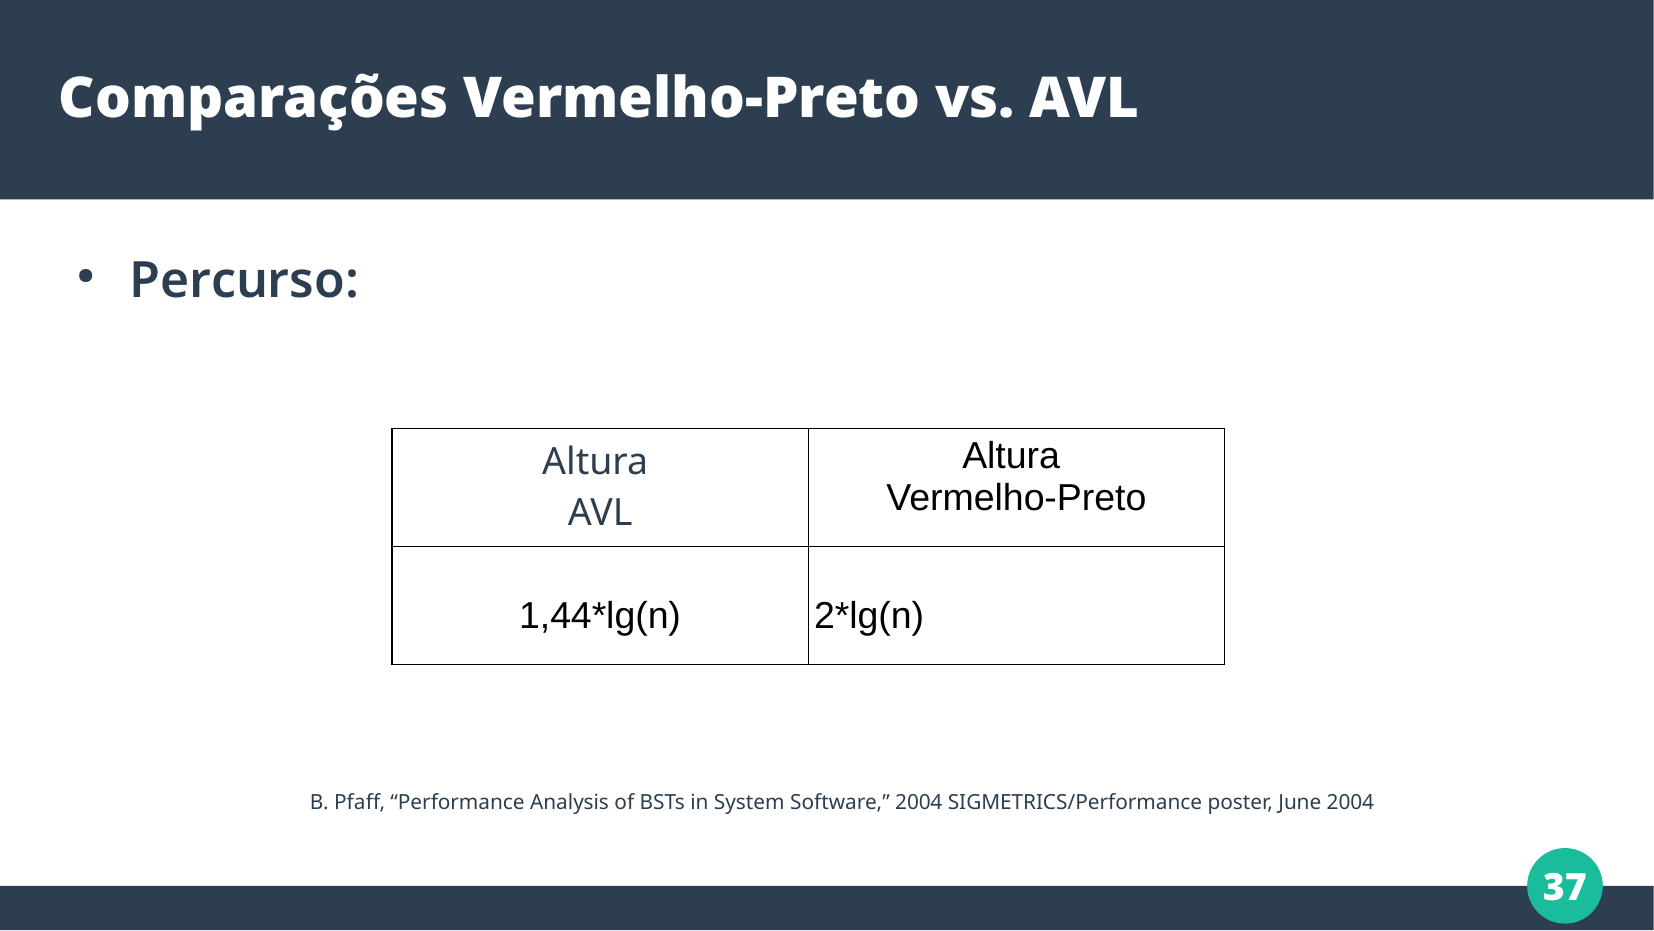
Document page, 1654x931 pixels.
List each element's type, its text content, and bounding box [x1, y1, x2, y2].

text_box B. Pfaff, “Performance Analysis of BSTs in System Software,” 2004 SIGMETRICS/Performance poster, June 2004 [295, 780, 1268, 822]
title Comparações Vermelho-Preto vs. AVL [59, 37, 1595, 156]
list Percurso: [59, 243, 1595, 864]
table_header Altura Vermelho-Preto [809, 429, 1224, 546]
table_cell 2*lg(n) [809, 547, 1224, 664]
table_header Altura AVL [393, 429, 808, 546]
table_cell 1,44*lg(n) [393, 547, 808, 664]
